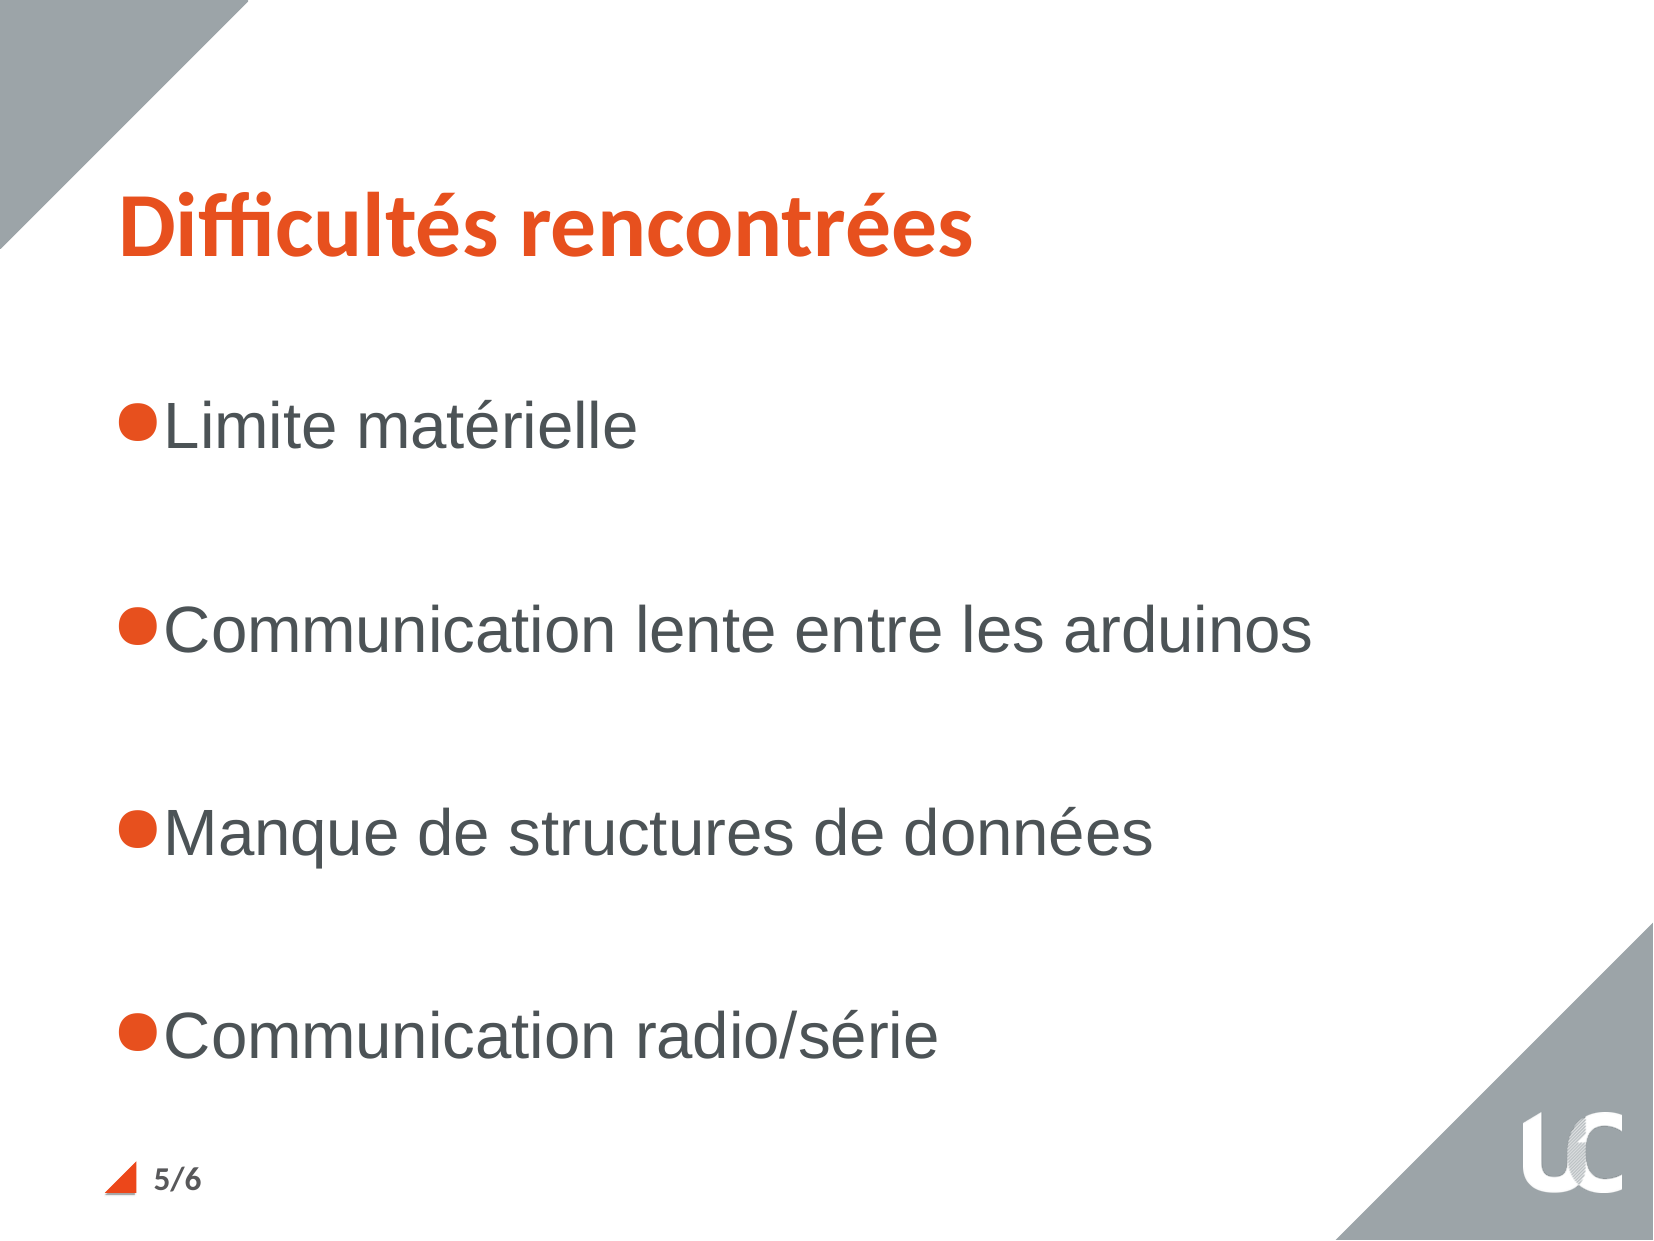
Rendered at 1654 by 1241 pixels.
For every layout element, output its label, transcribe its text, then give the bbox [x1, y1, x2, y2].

list Limite matérielle Communication lente entre les arduinos Manque de structures de données Communication radio/série [94, 389, 1583, 1081]
title Difficultés rencontrées [118, 129, 1548, 337]
picture [1523, 1112, 1622, 1193]
